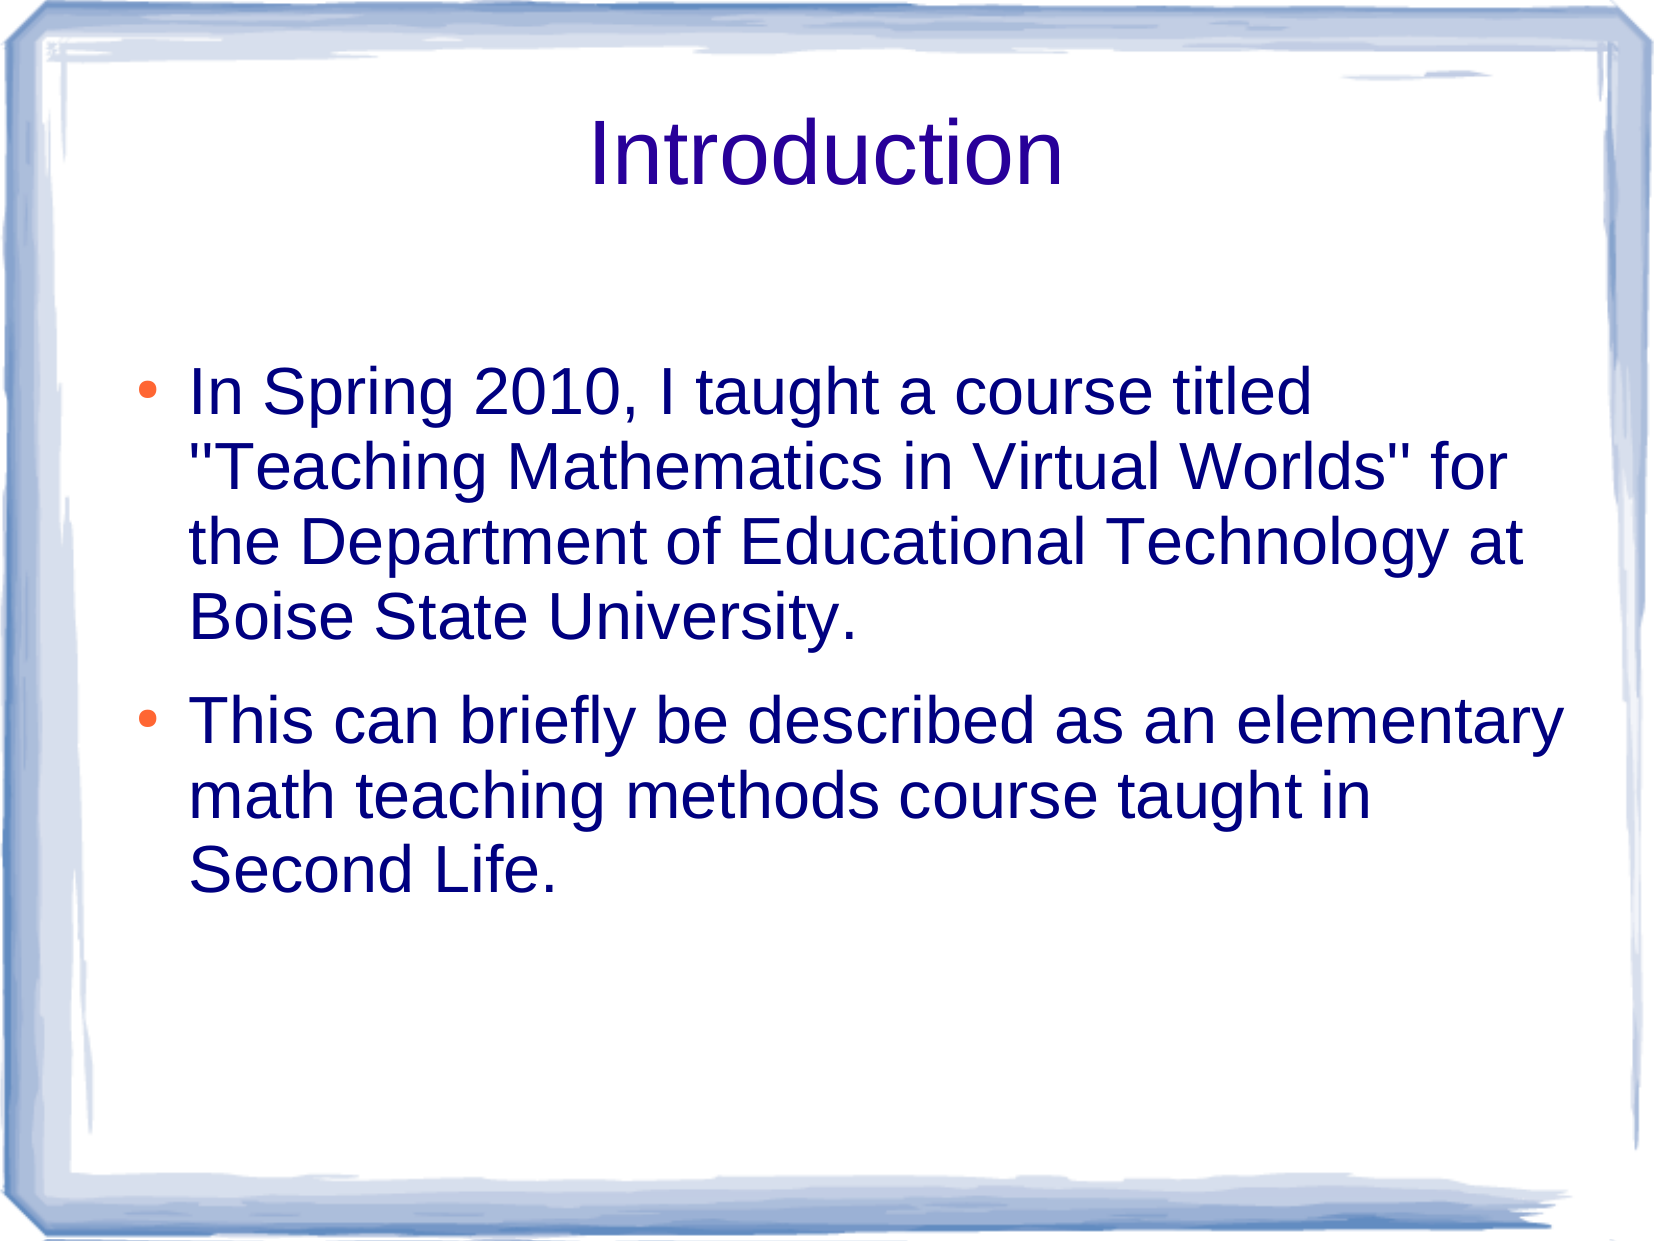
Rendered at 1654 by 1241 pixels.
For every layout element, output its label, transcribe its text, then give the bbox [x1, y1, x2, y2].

title Introduction [82, 49, 1571, 257]
picture [0, 0, 1654, 1241]
list In Spring 2010, I taught a course titled ''Teaching Mathematics in Virtual Worlds'' for the Department of Educational Technology at Boise State University. This can briefly be described as an elementary math teaching methods course taught in Second Life. [118, 354, 1571, 1034]
